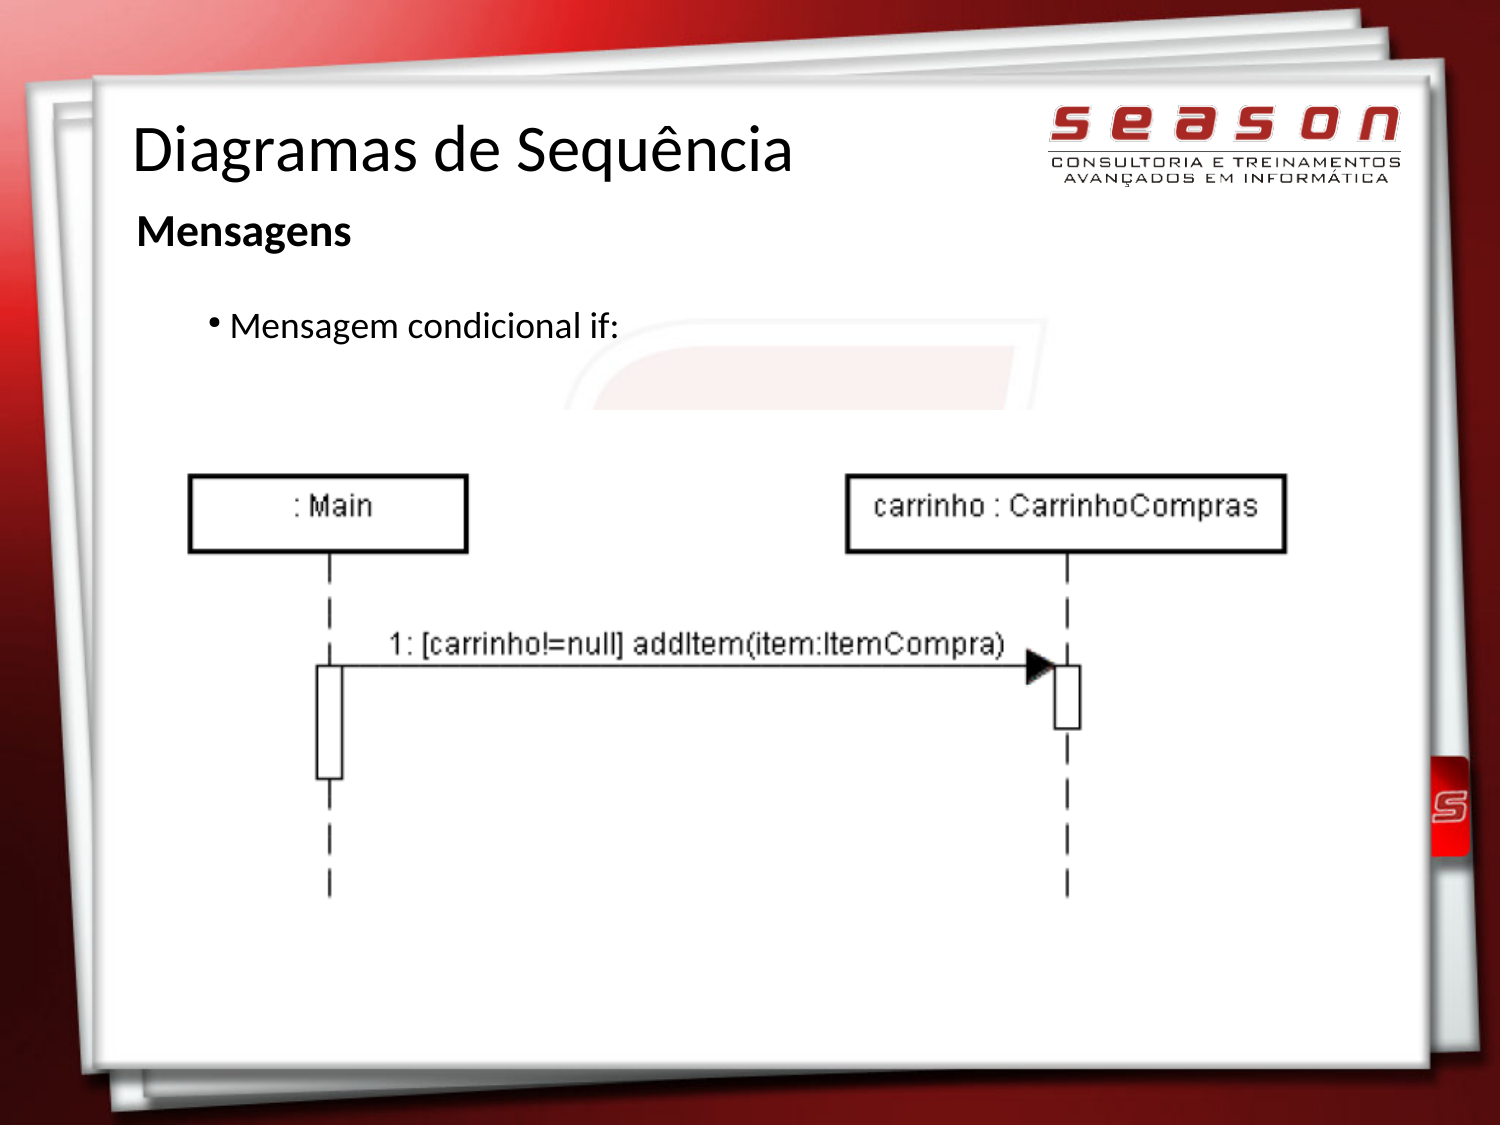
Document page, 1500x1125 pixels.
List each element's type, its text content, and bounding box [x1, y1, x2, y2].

text_box Mensagem condicional if: [207, 281, 1328, 367]
title Diagramas de Sequência [118, 33, 1394, 257]
picture [0, 0, 1500, 1125]
text_box Mensagens [119, 200, 1240, 256]
